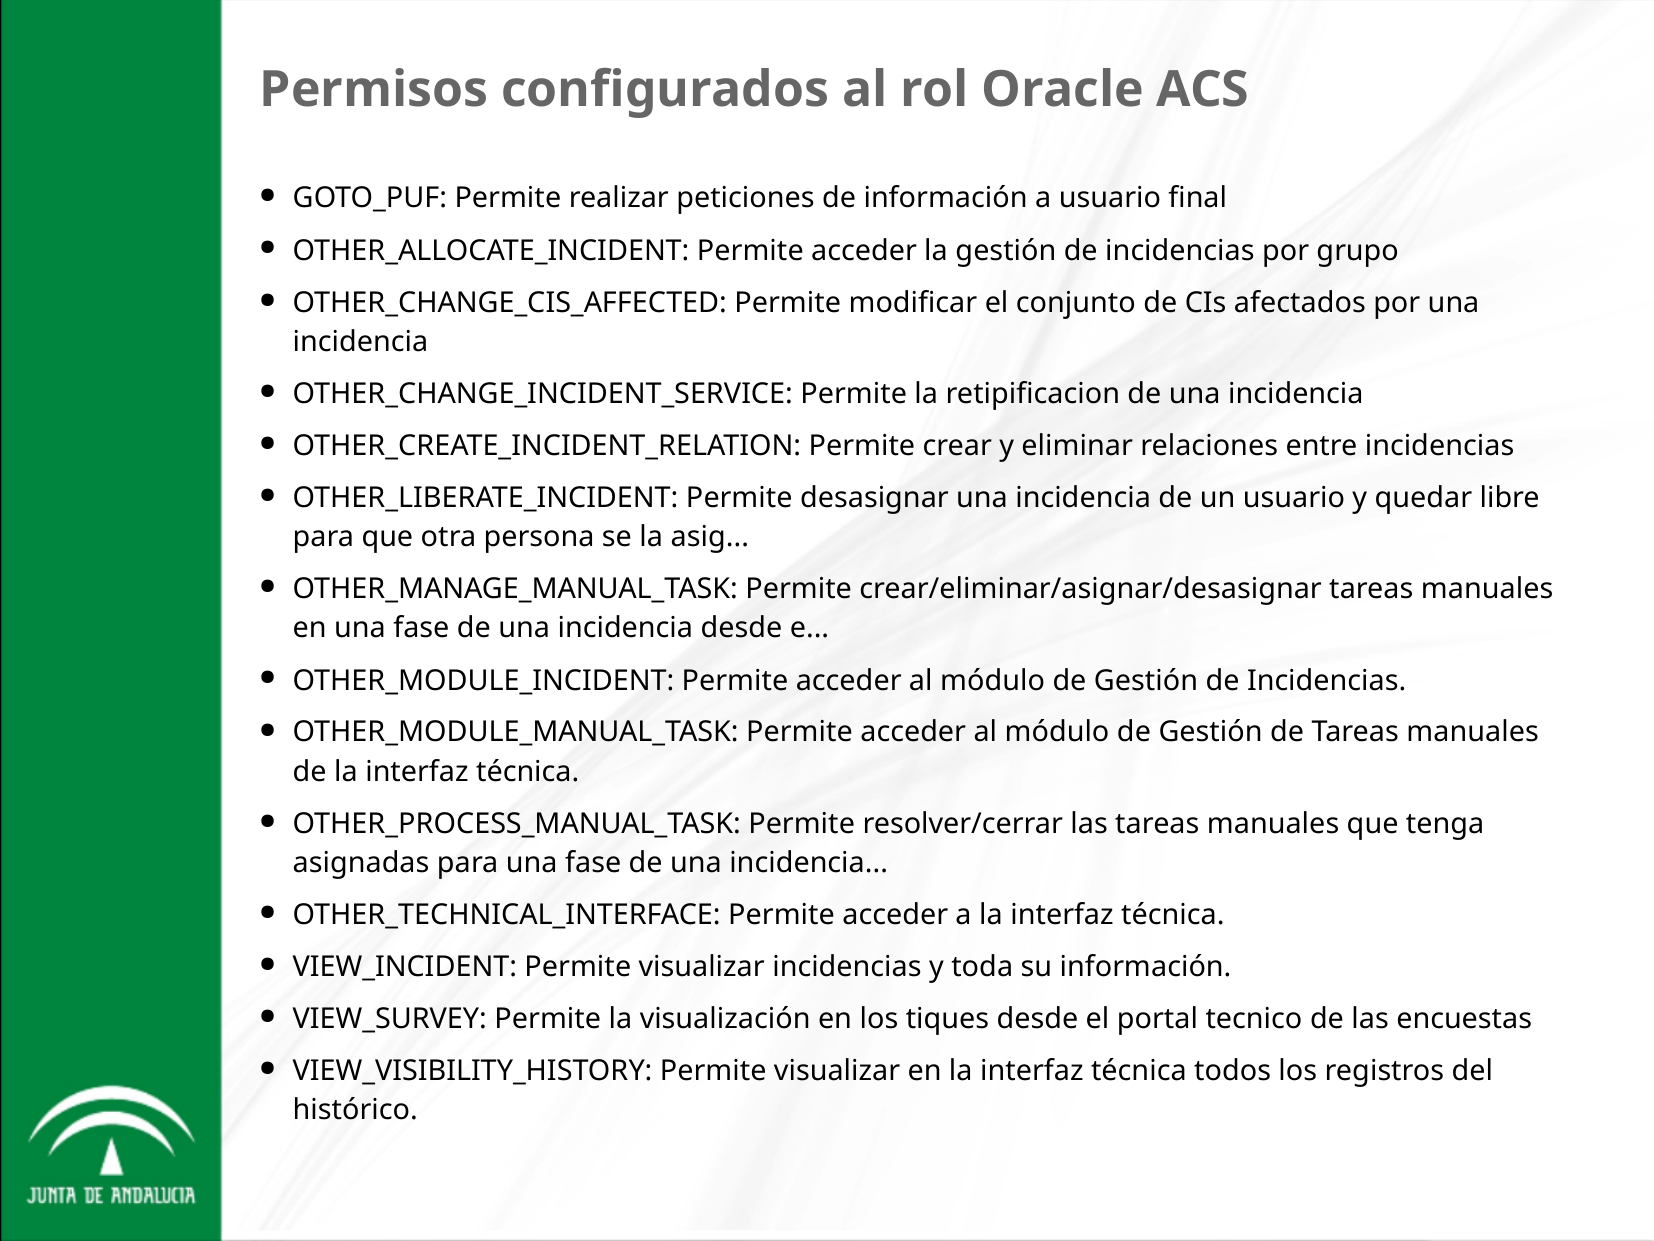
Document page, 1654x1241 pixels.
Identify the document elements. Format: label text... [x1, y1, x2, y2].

picture [0, 0, 1654, 1241]
title Permisos configurados al rol Oracle ACS [259, 45, 1577, 129]
list GOTO_PUF: Permite realizar peticiones de información a usuario final OTHER_ALLOCATE_INCIDENT: Permite acceder la gestión de incidencias por grupo OTHER_CHANGE_CIS_AFFECTED: Permite modificar el conjunto de CIs afectados por una incidencia OTHER_CHANGE_INCIDENT_SERVICE: Permite la retipificacion de una incidencia OTHER_CREATE_INCIDENT_RELATION: Permite crear y eliminar relaciones entre incidencias OTHER_LIBERATE_INCIDENT: Permite desasignar una incidencia de un usuario y quedar libre para que otra persona se la asig... OTHER_MANAGE_MANUAL_TASK: Permite crear/eliminar/asignar/desasignar tareas manuales en una fase de una incidencia desde e... OTHER_MODULE_INCIDENT: Permite acceder al módulo de Gestión de Incidencias. OTHER_MODULE_MANUAL_TASK: Permite acceder al módulo de Gestión de Tareas manuales de la interfaz técnica. OTHER_PROCESS_MANUAL_TASK: Permite resolver/cerrar las tareas manuales que tenga asignadas para una fase de una incidencia... OTHER_TECHNICAL_INTERFACE: Permite acceder a la interfaz técnica. VIEW_INCIDENT: Permite visualizar incidencias y toda su información. VIEW_SURVEY: Permite la visualización en los tiques desde el portal tecnico de las encuestas VIEW_VISIBILITY_HISTORY: Permite visualizar en la interfaz técnica todos los registros del histórico. [248, 177, 1565, 1152]
